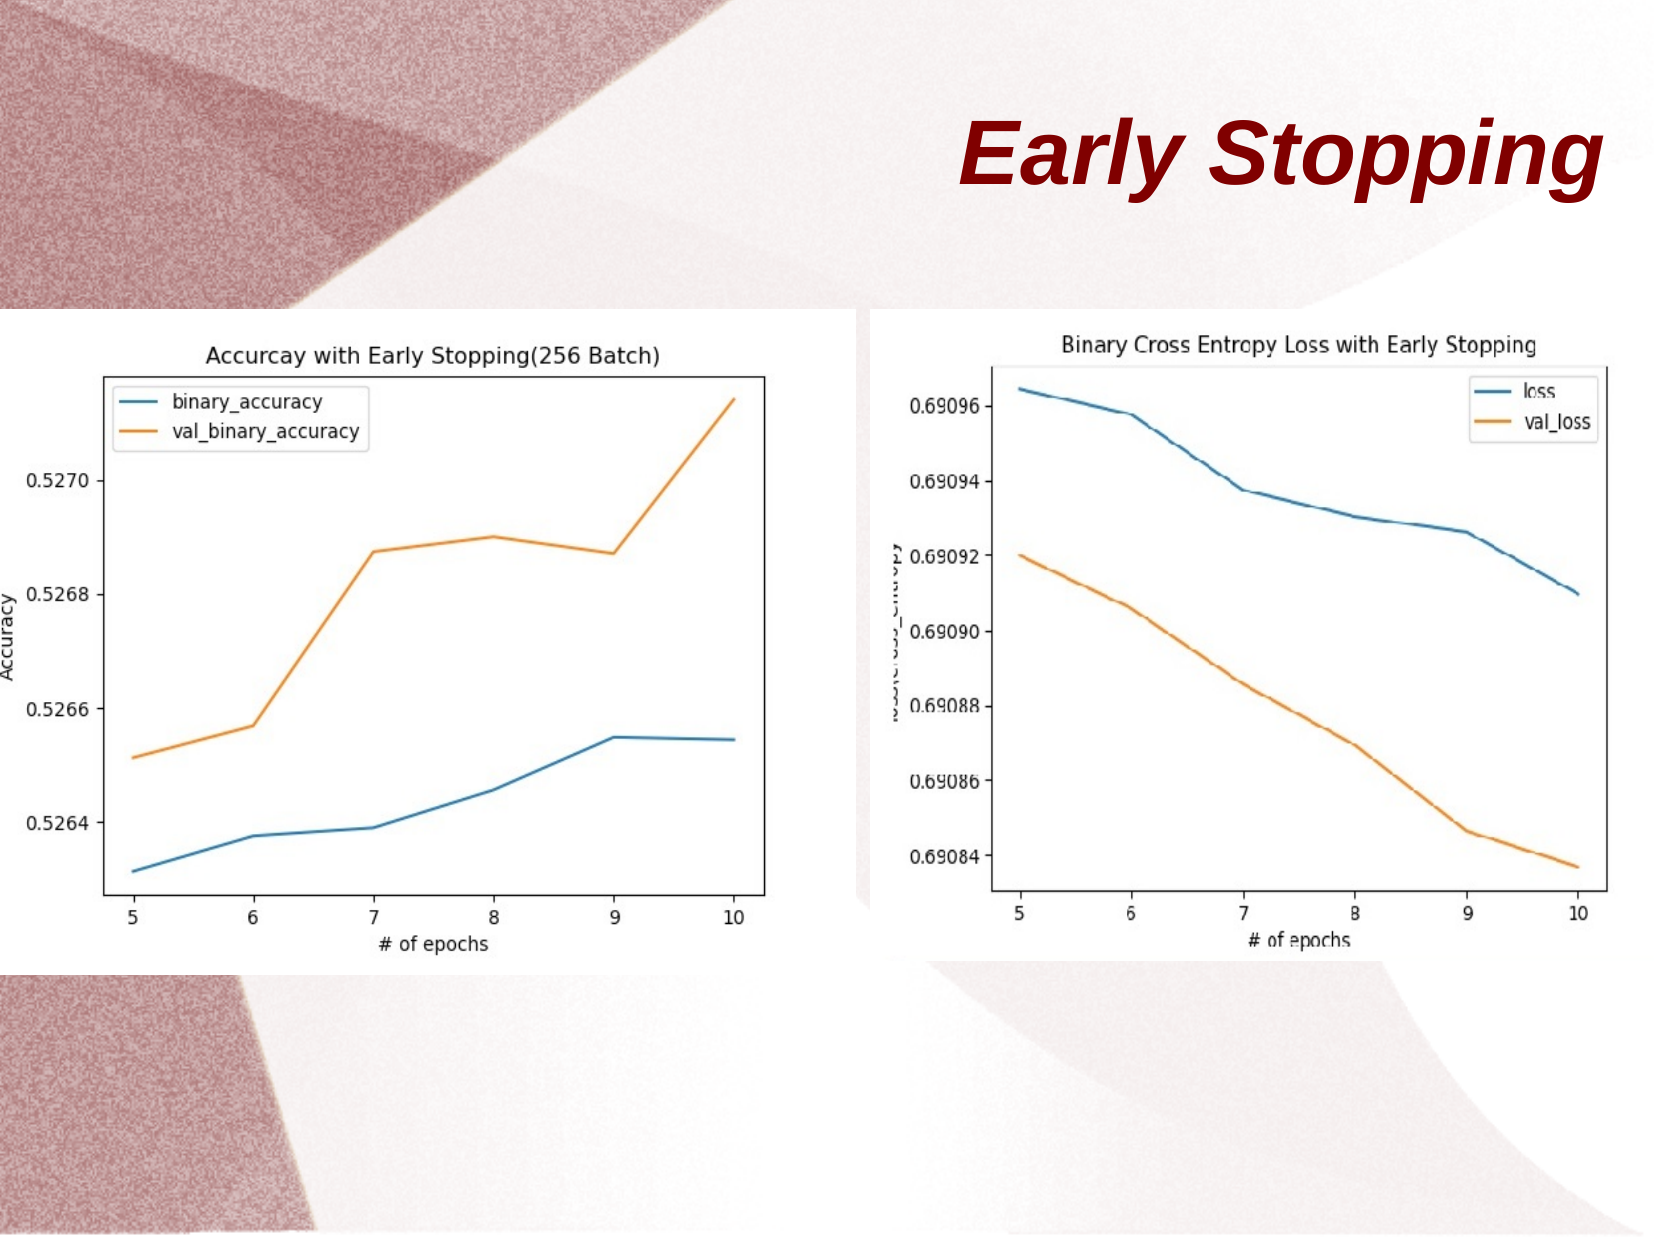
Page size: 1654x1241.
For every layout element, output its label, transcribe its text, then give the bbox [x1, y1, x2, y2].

title Early Stopping [596, 49, 1607, 257]
picture [0, 0, 1654, 1241]
